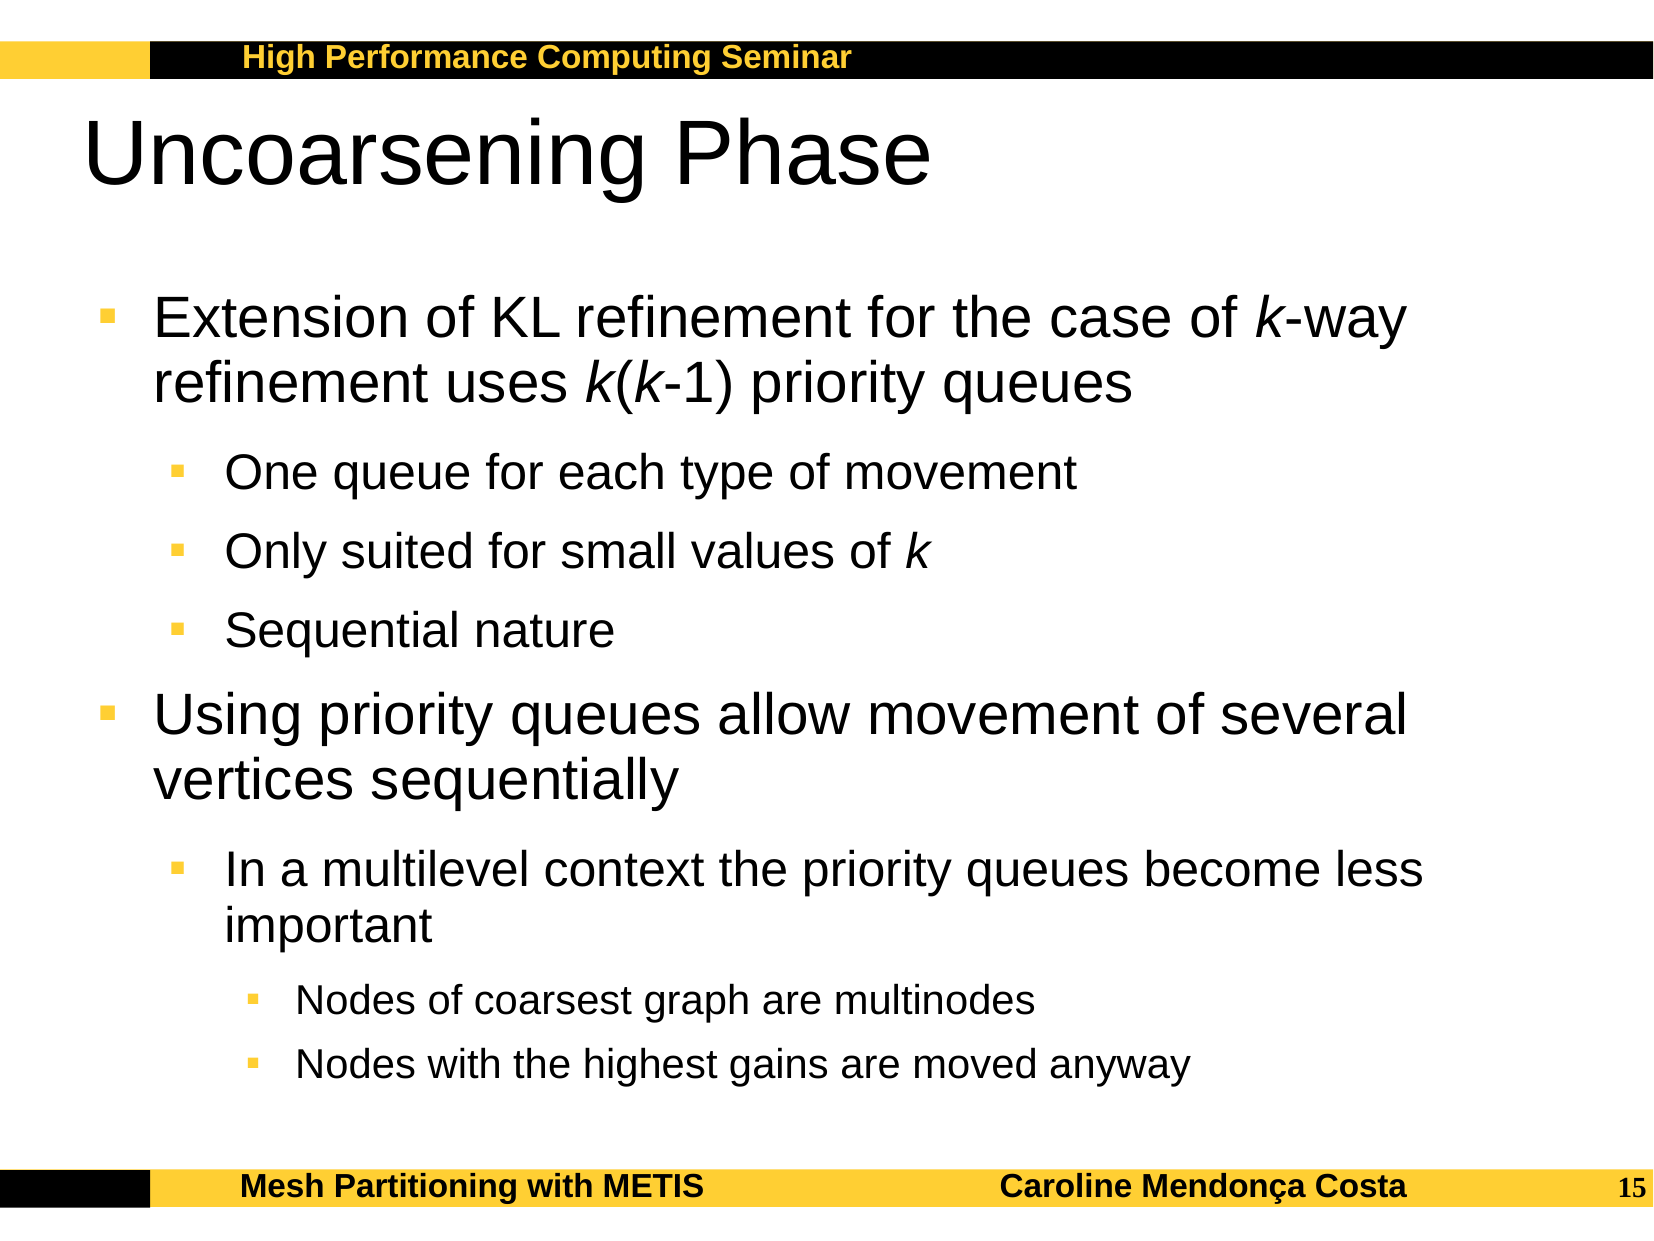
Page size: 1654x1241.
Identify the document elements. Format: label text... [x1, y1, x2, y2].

title Uncoarsening Phase [82, 49, 1571, 257]
list Extension of KL refinement for the case of k-way refinement uses k(k-1) priority queues One queue for each type of movement Only suited for small values of k Sequential nature Using priority queues allow movement of several vertices sequentially In a multilevel context the priority queues become less important Nodes of coarsest graph are multinodes Nodes with the highest gains are moved anyway [82, 284, 1571, 1179]
